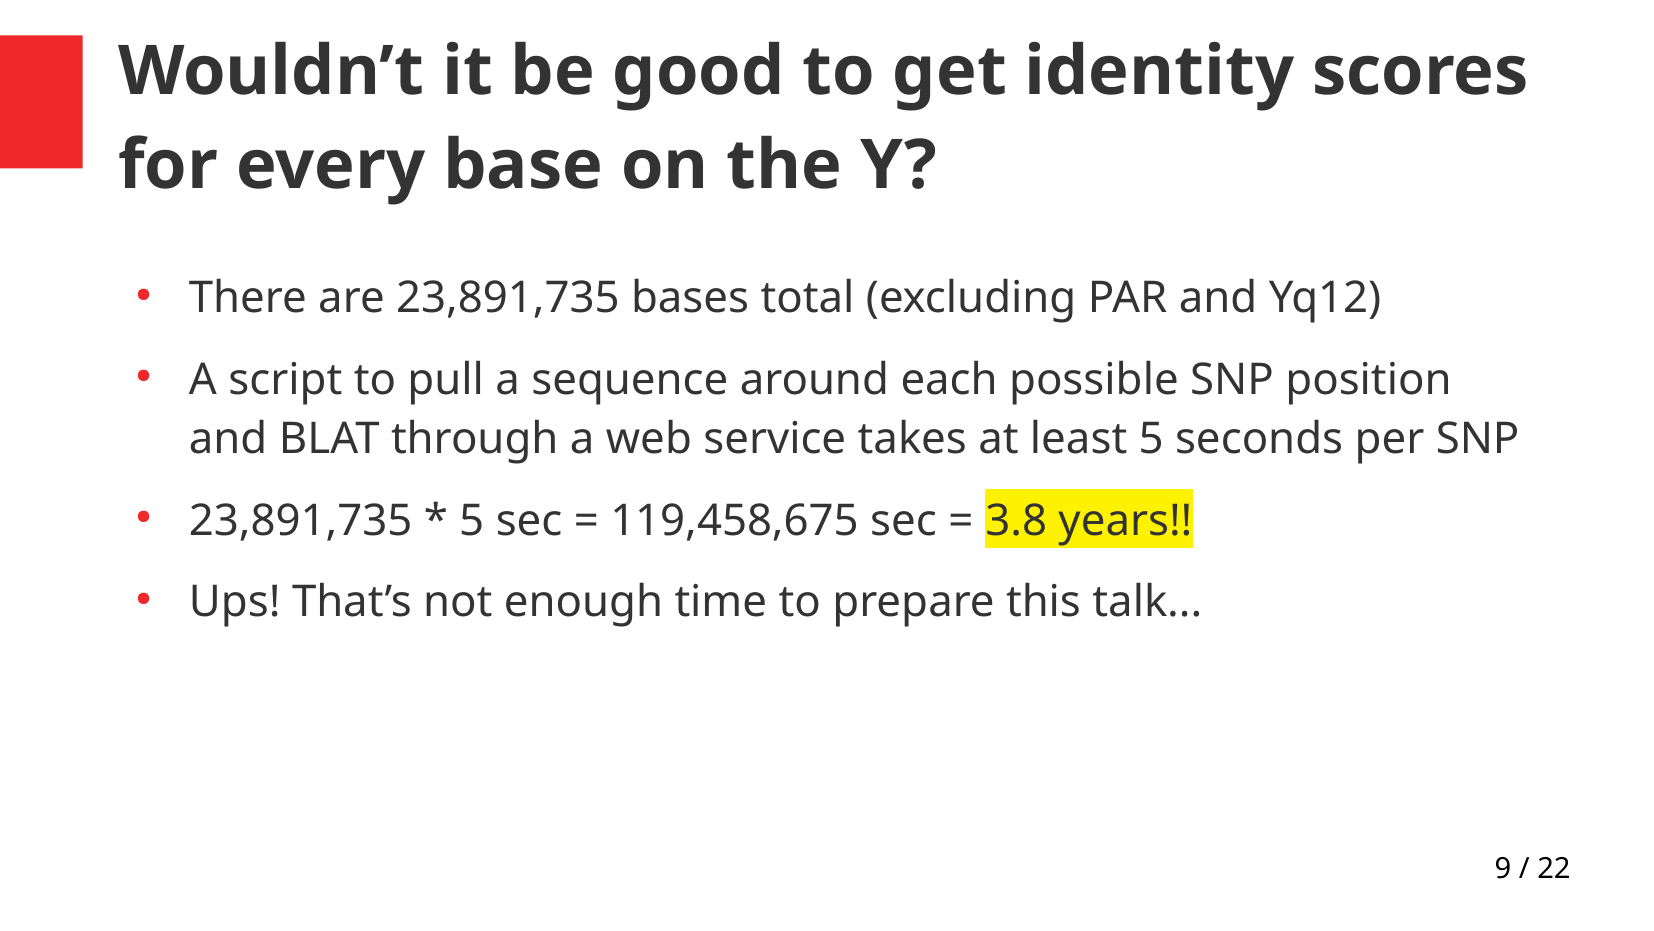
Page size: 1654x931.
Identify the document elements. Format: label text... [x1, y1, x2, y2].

list There are 23,891,735 bases total (excluding PAR and Yq12) A script to pull a sequence around each possible SNP position and BLAT through a web service takes at least 5 seconds per SNP 23,891,735 * 5 sec = 119,458,675 sec = 3.8 years!! Ups! That’s not enough time to prepare this talk... [118, 265, 1536, 806]
title Wouldn’t it be good to get identity scores for every base on the Y? [118, 34, 1571, 195]
